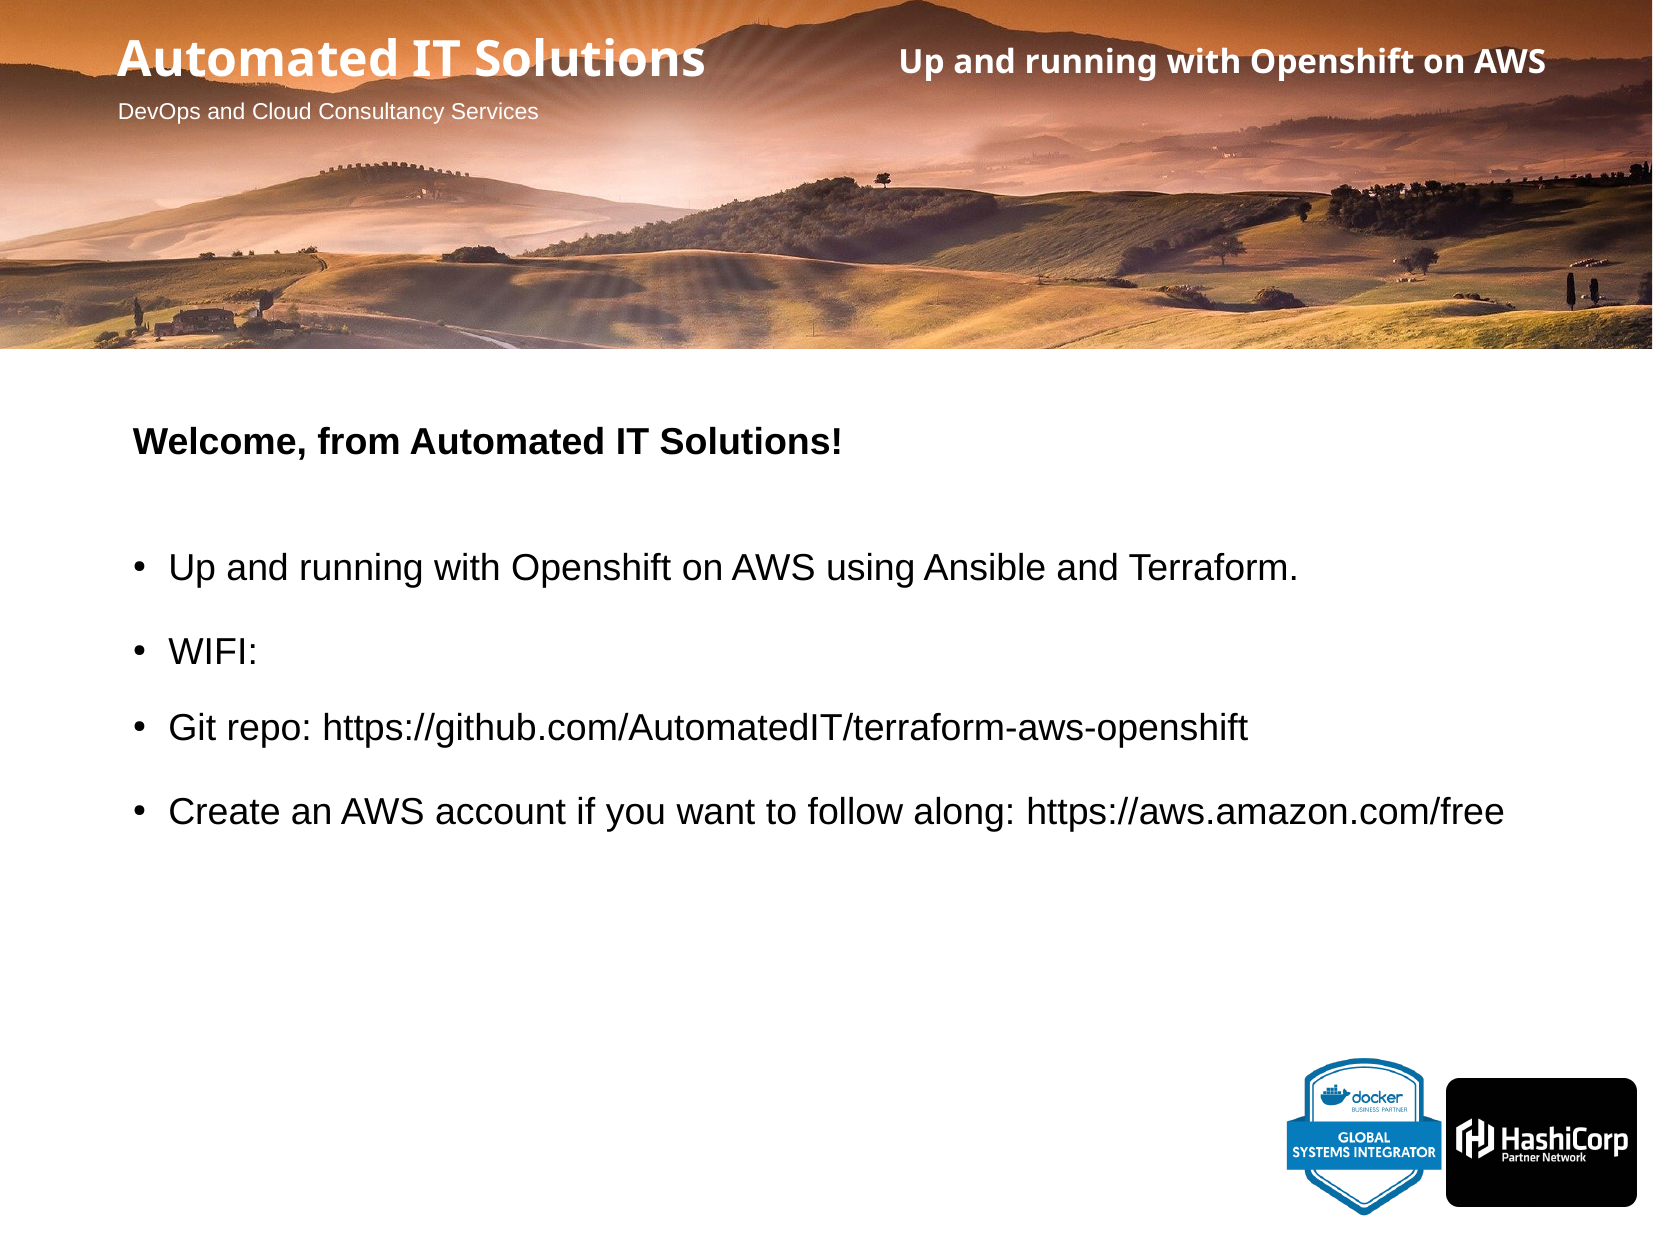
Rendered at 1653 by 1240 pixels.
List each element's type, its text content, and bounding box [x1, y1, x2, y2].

text_box Up and running with Openshift on AWS [874, 39, 1571, 80]
picture [1224, 1054, 1637, 1218]
picture [0, 0, 1653, 349]
text_box Welcome, from Automated IT Solutions! Up and running with Openshift on AWS using Ansible and Terraform. WIFI: Git repo: https://github.com/AutomatedIT/terraform-aws-openshift Create an AWS account if you want to follow along: https://aws.amazon.com/free [118, 413, 1607, 881]
